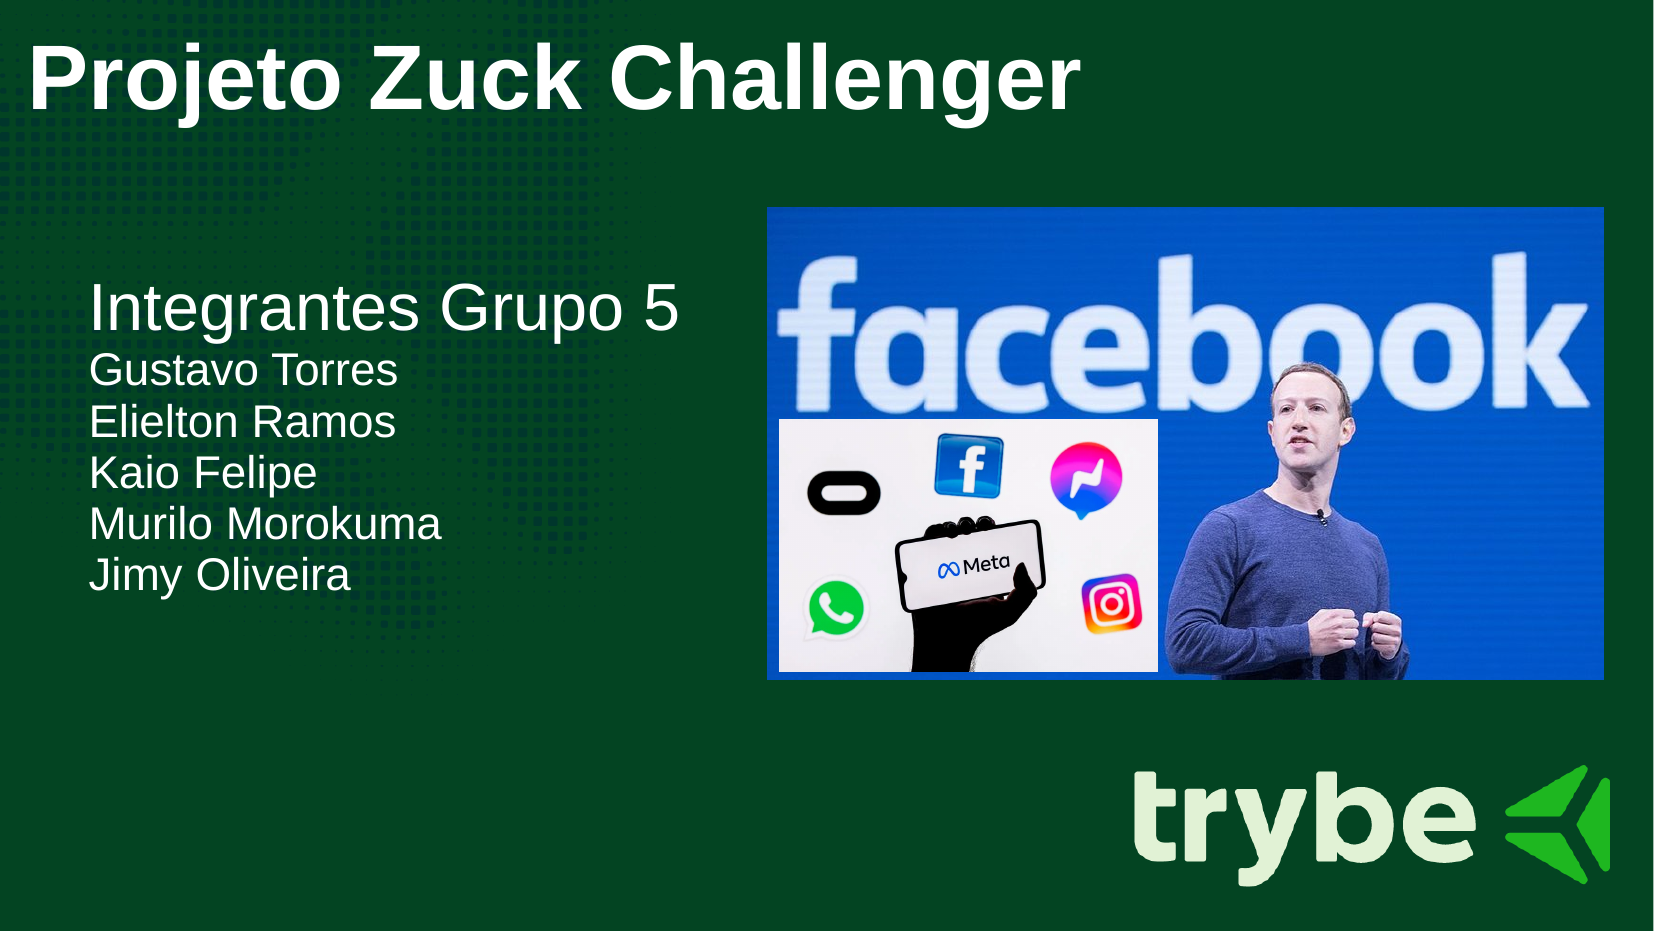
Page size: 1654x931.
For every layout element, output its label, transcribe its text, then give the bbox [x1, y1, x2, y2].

picture [0, 0, 1654, 931]
title Projeto Zuck Challenger [0, 0, 1300, 156]
subtitle Integrantes Grupo 5 Gustavo Torres Elielton Ramos Kaio Felipe Murilo Morokuma Jimy Oliveira [88, 236, 739, 709]
